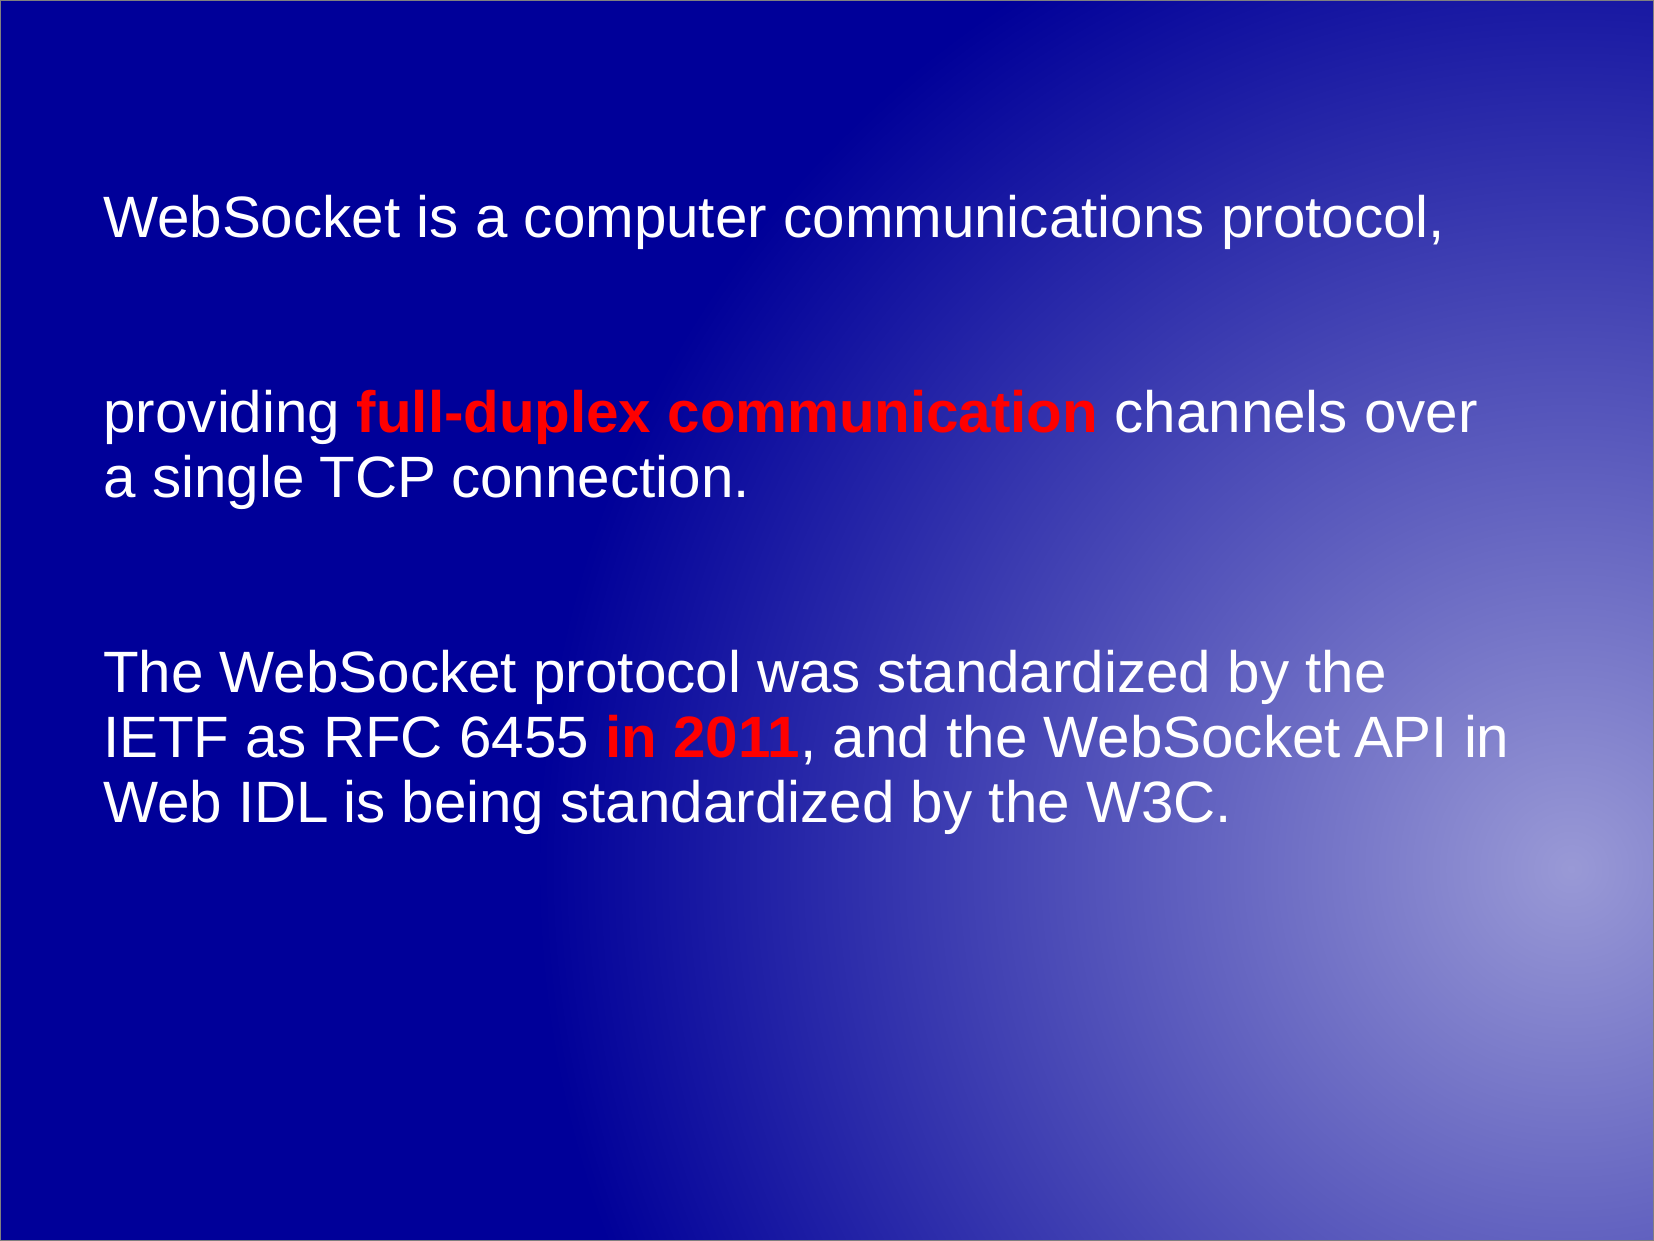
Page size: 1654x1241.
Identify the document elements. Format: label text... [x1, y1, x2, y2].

text_box WebSocket is a computer communications protocol, providing full-duplex communication channels over a single TCP connection. The WebSocket protocol was standardized by the IETF as RFC 6455 in 2011, and the WebSocket API in Web IDL is being standardized by the W3C. [88, 177, 1536, 844]
